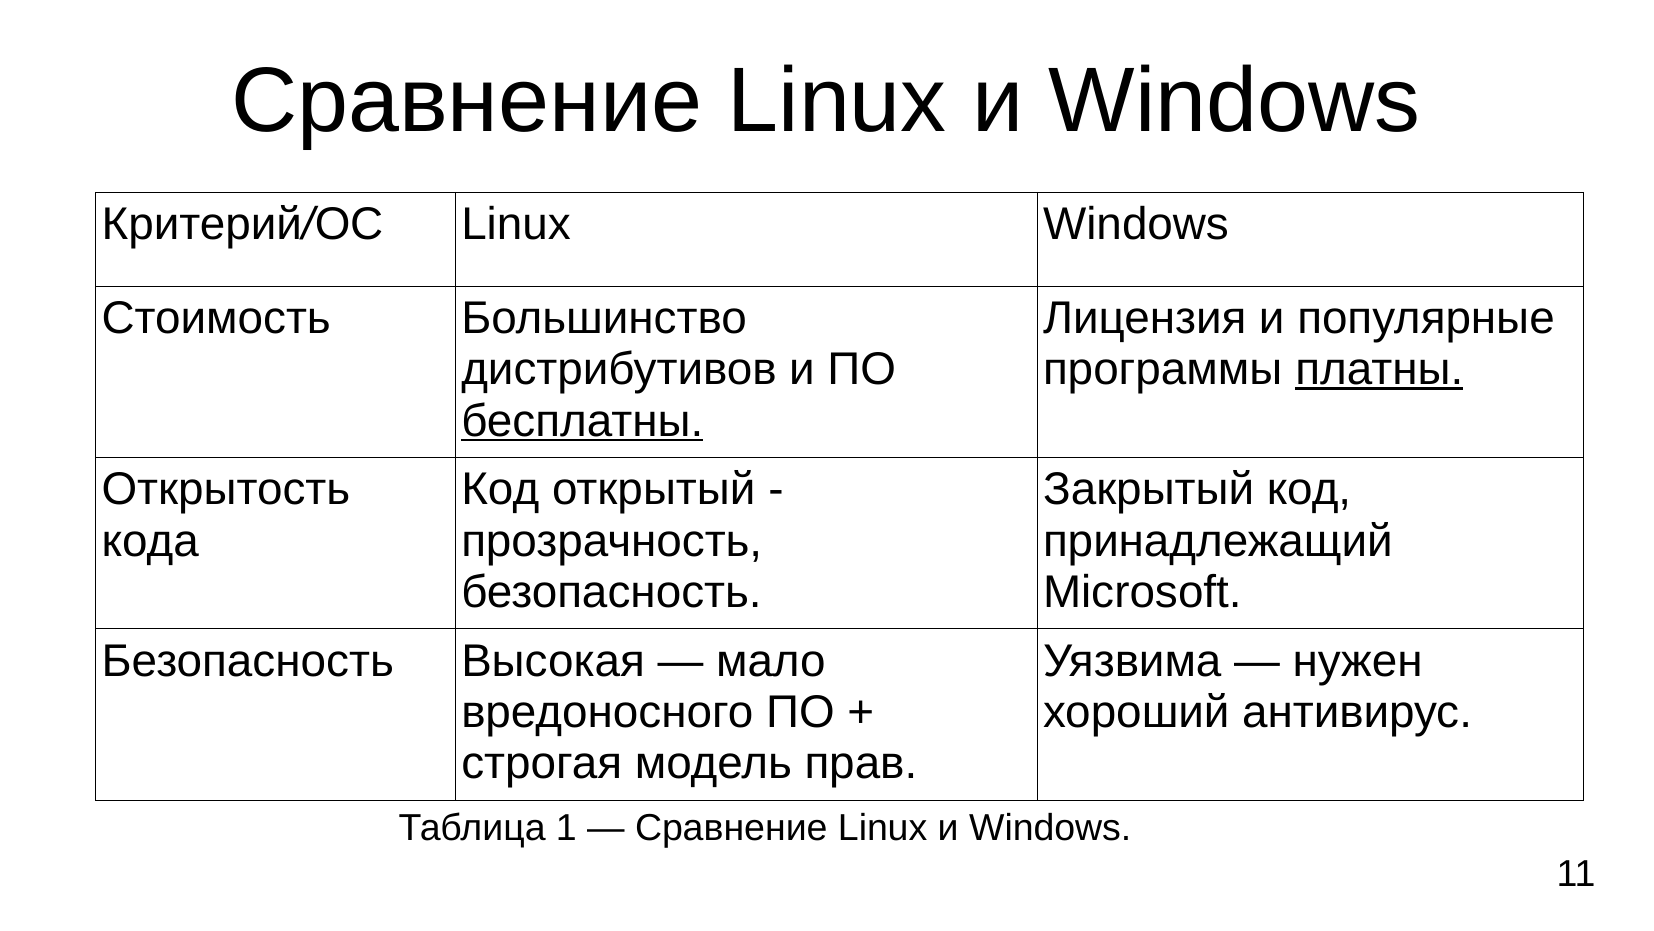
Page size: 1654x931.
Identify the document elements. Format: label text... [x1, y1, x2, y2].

title Сравнение Linux и Windows [82, 21, 1571, 178]
text_box Таблица 1 — Сравнение Linux и Windows. [383, 799, 1148, 857]
text_box <number> [1541, 845, 1654, 916]
table_cell Стоимость [96, 287, 455, 457]
table_header Windows [1038, 193, 1583, 286]
table_cell Безопасность [96, 629, 455, 800]
table_cell Закрытый код, принадлежащий Microsoft. [1038, 458, 1583, 628]
table_cell Уязвима — нужен хороший антивирус. [1038, 629, 1583, 800]
table_cell Открытость кода [96, 458, 455, 628]
table_cell Большинство дистрибутивов и ПО бесплатны. [456, 287, 1037, 457]
table_header Linux [456, 193, 1037, 286]
table_header Критерий/ОС [96, 193, 455, 286]
table_cell Высокая — мало вредоносного ПО + строгая модель прав. [456, 629, 1037, 799]
table_cell Лицензия и популярные программы платны. [1038, 287, 1583, 457]
table_cell Код открытый - прозрачность, безопасность. [456, 458, 1037, 628]
